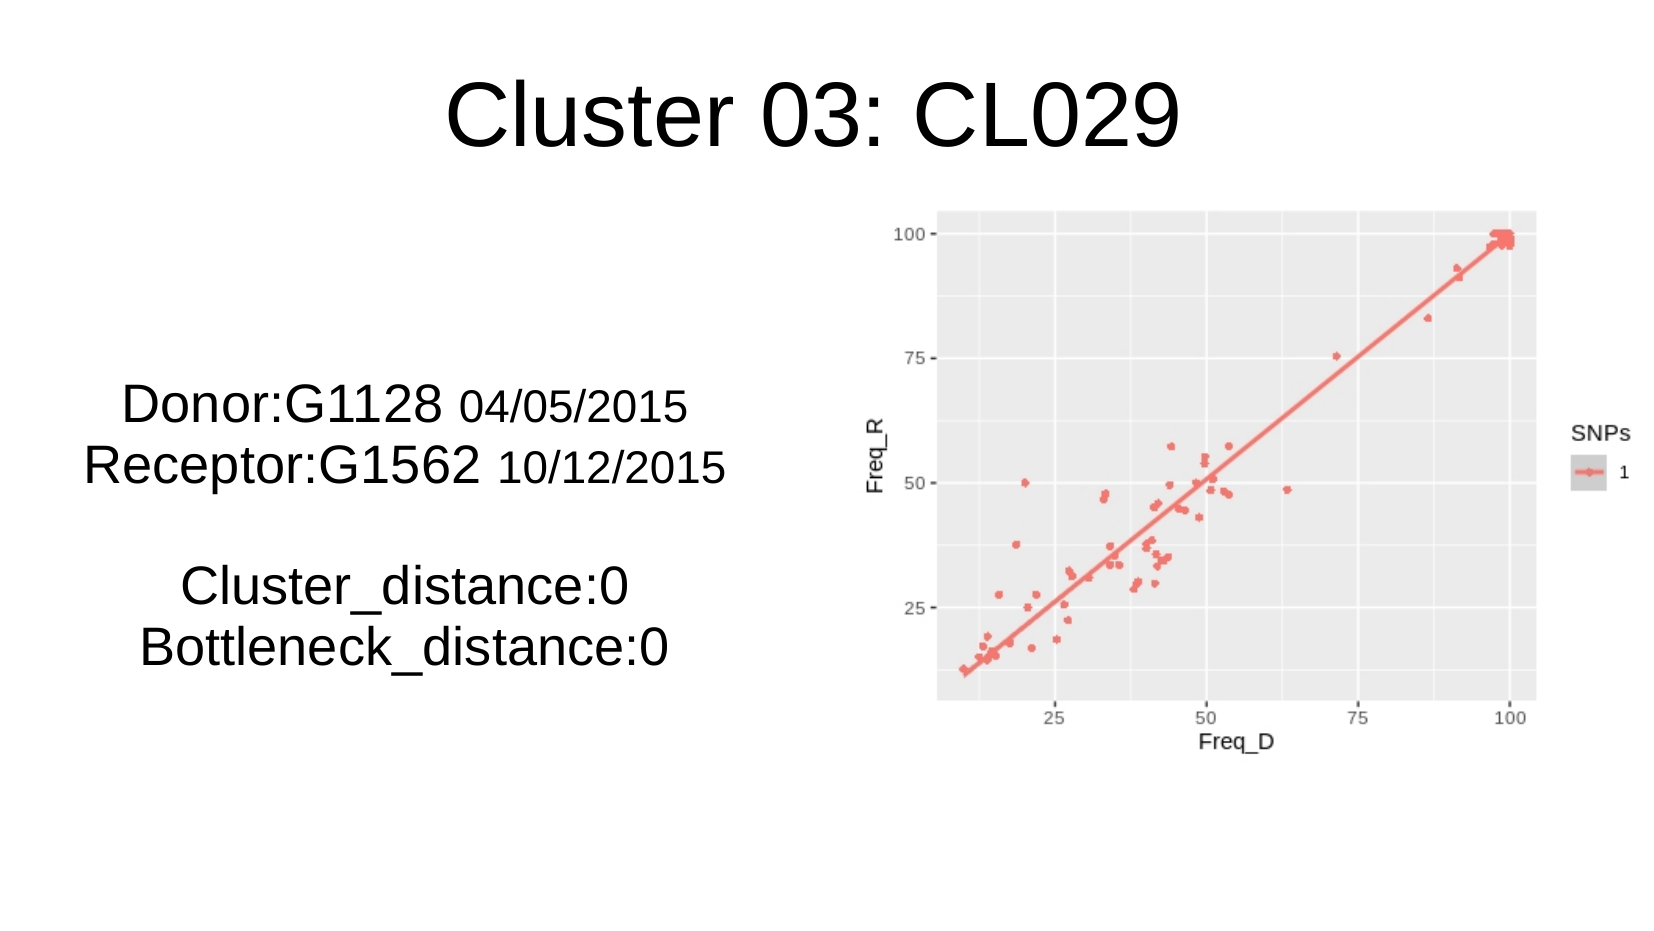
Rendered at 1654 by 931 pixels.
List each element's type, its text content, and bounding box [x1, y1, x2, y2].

picture [856, 200, 1654, 766]
title Cluster 03: CL029 [82, 37, 1571, 193]
text_box Donor:G1128 04/05/2015 Receptor:G1562 10/12/2015 Cluster_distance:0 Bottleneck_distance:0 [30, 255, 781, 796]
